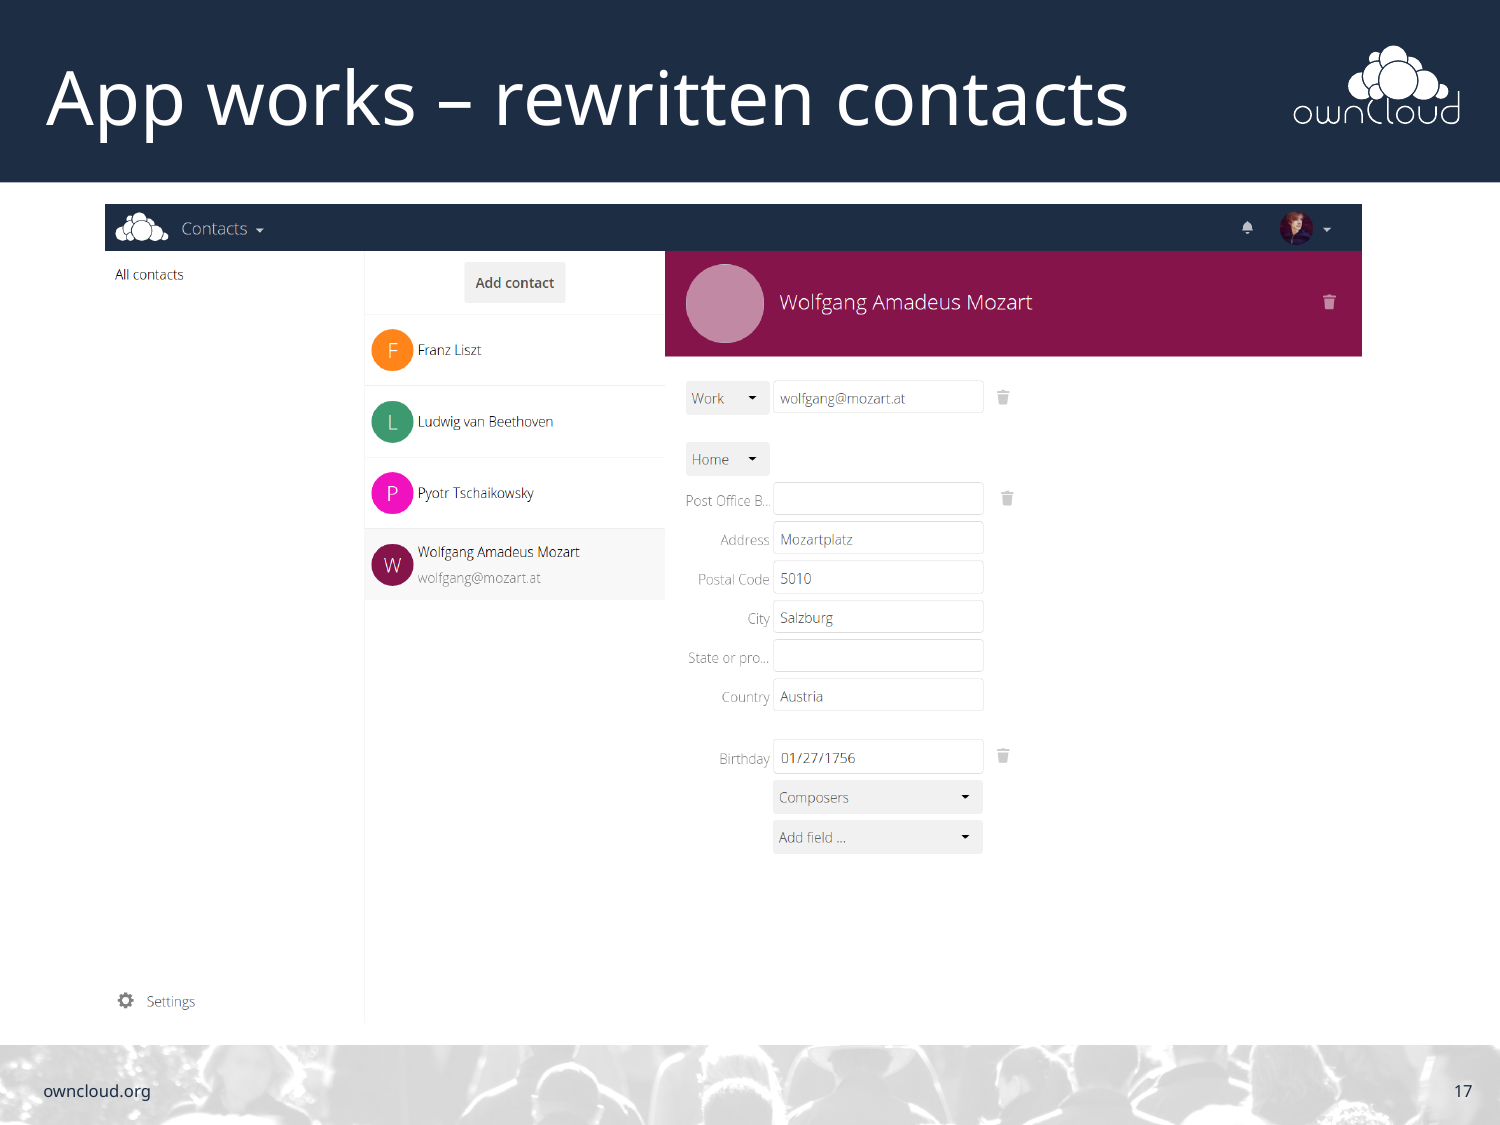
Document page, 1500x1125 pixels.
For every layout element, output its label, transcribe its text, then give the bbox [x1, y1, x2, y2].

title App works – rewritten contacts [46, 5, 1258, 187]
picture [105, 204, 1362, 1023]
picture [0, 1045, 1500, 1125]
